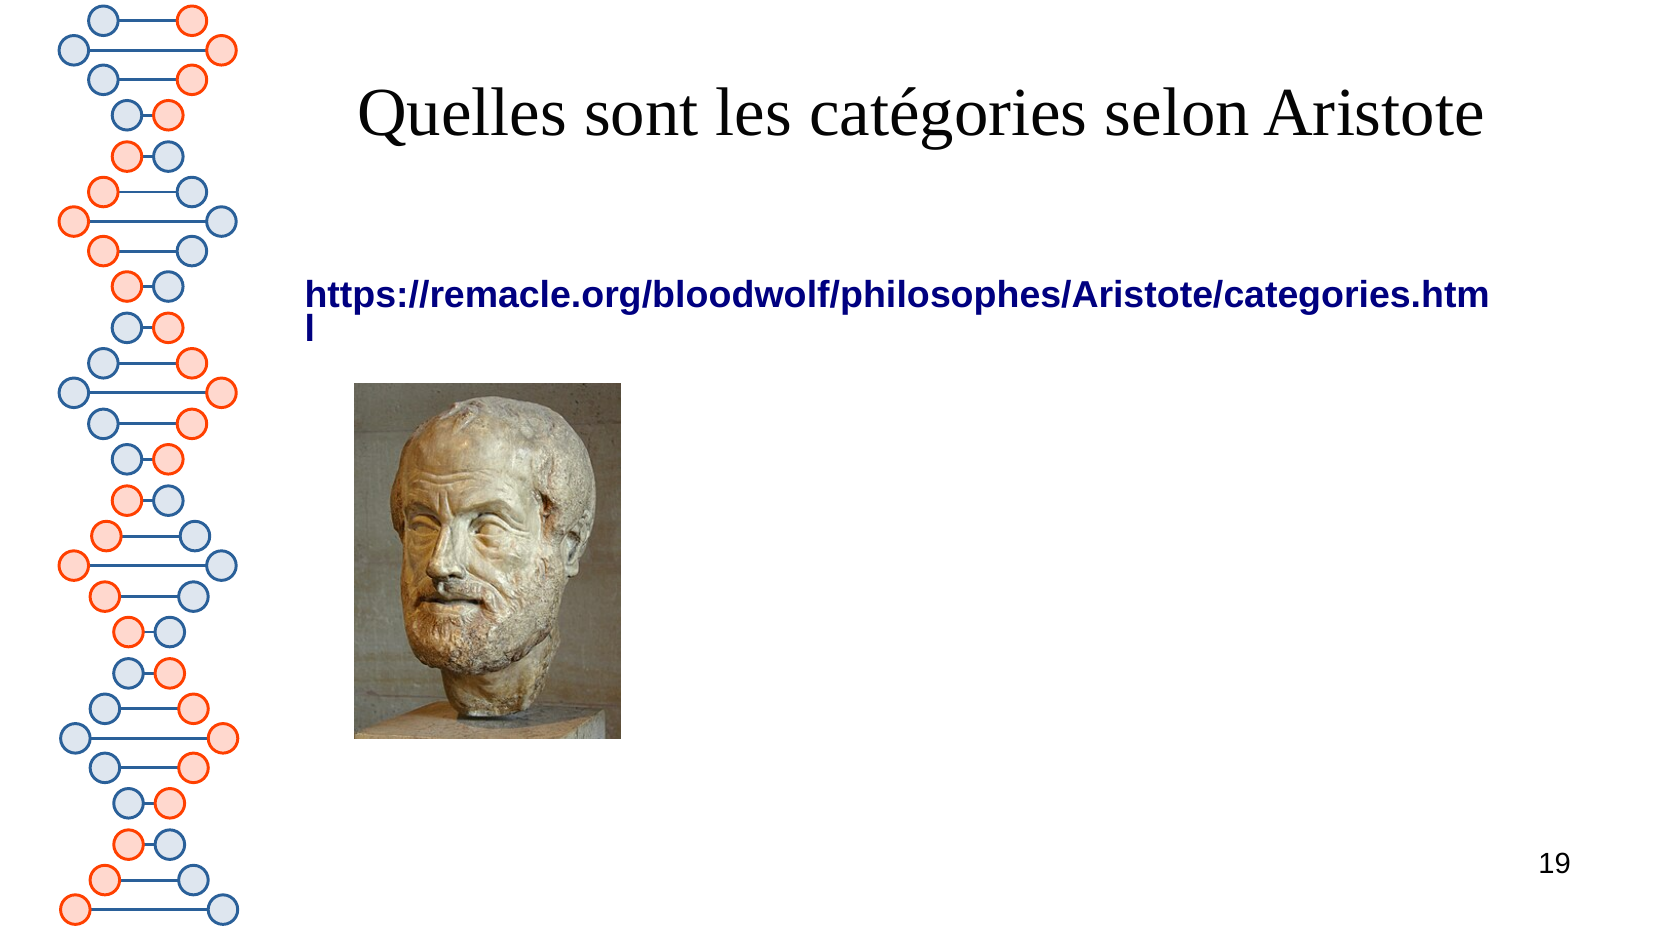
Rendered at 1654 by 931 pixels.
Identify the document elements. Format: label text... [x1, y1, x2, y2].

title Quelles sont les catégories selon Aristote [265, 35, 1595, 189]
picture [354, 383, 621, 739]
text_box https://remacle.org/bloodwolf/philosophes/Aristote/categories.html [289, 265, 1506, 323]
